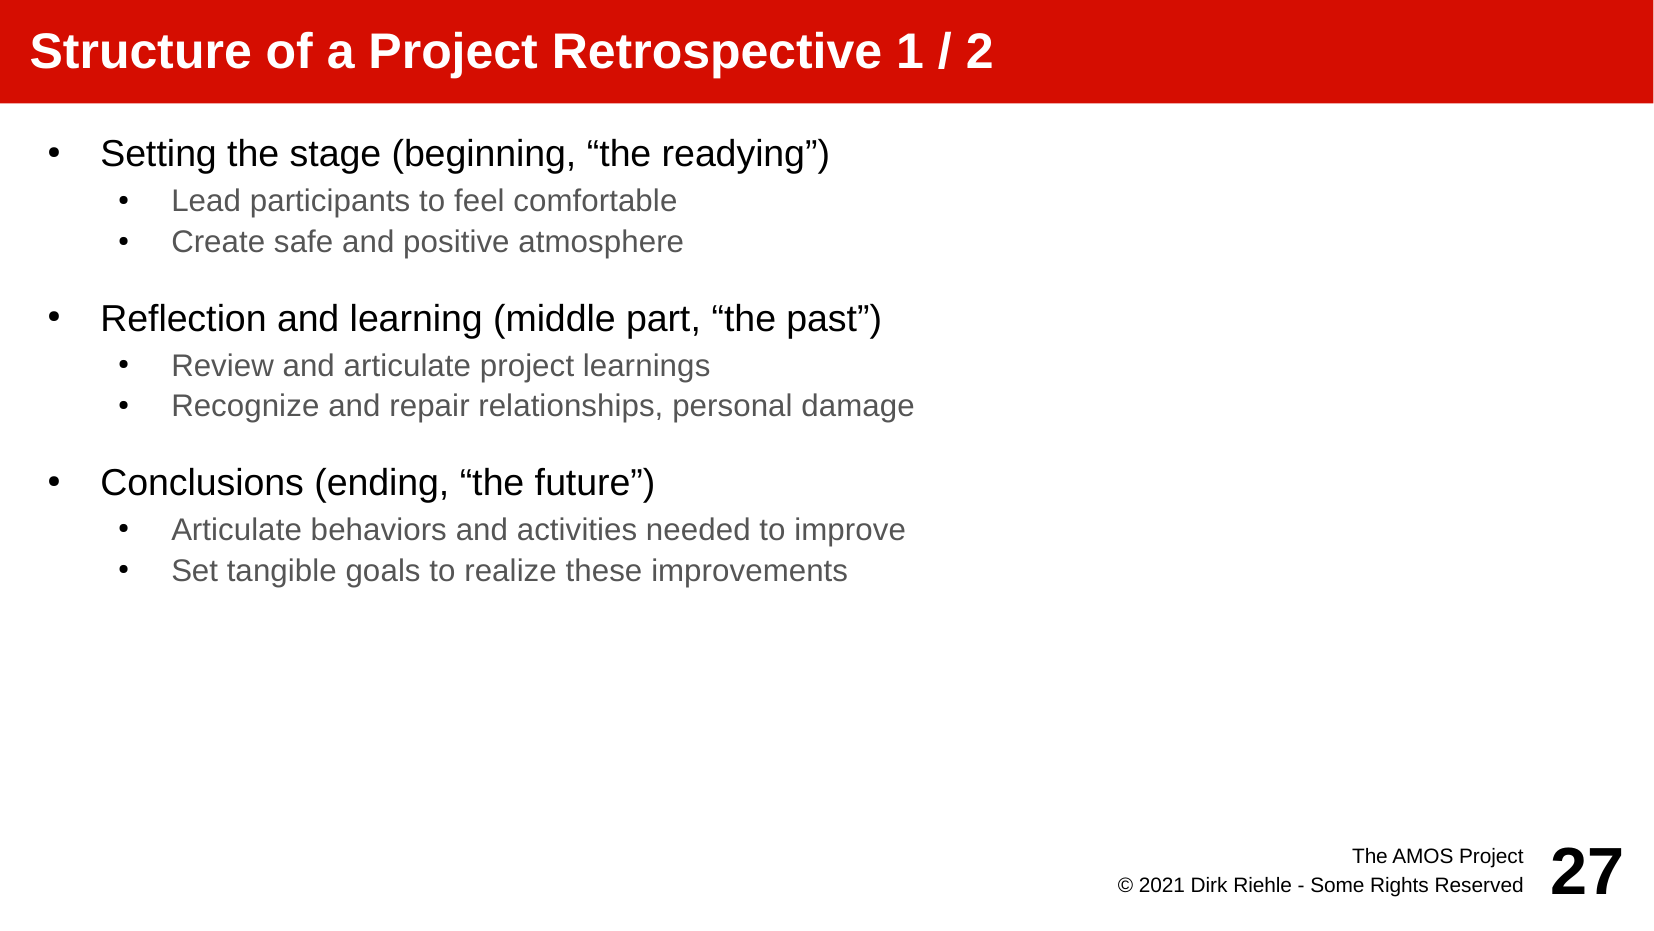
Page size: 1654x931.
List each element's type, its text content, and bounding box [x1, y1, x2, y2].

title Structure of a Project Retrospective 1 / 2 [0, 0, 1654, 104]
list Setting the stage (beginning, “the readying”) Lead participants to feel comfortable Create safe and positive atmosphere Reflection and learning (middle part, “the past”) Review and articulate project learnings Recognize and repair relationships, personal damage Conclusions (ending, “the future”) Articulate behaviors and activities needed to improve Set tangible goals to realize these improvements [29, 132, 1625, 813]
